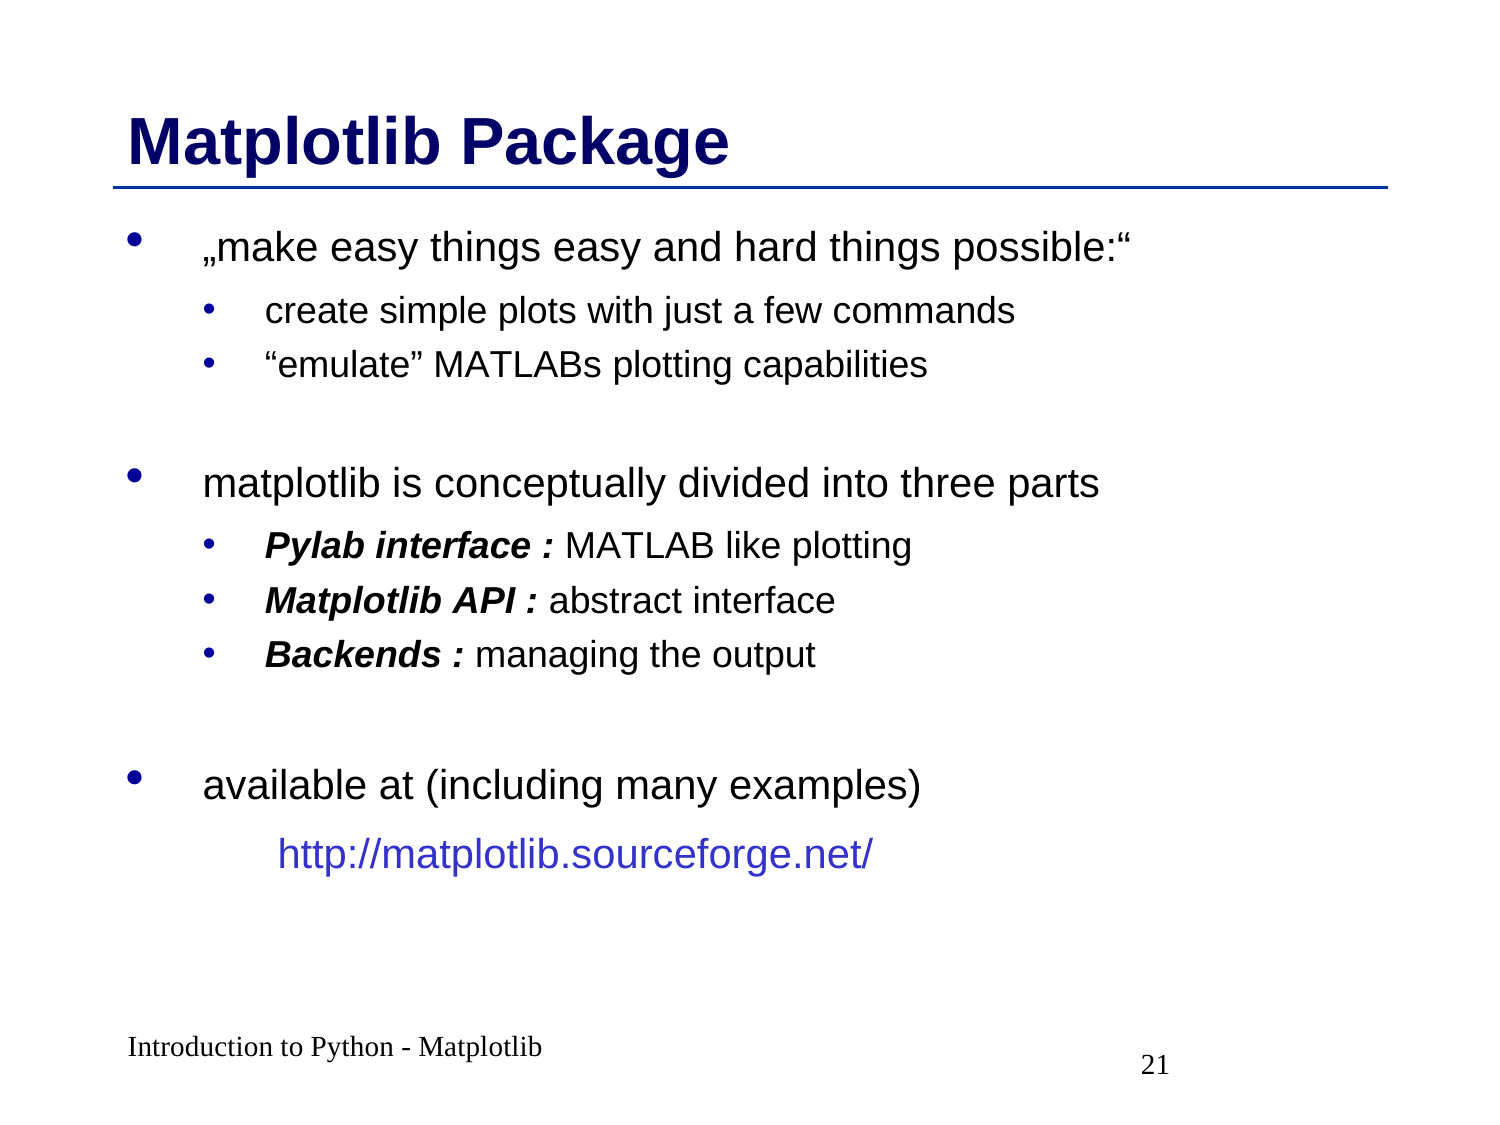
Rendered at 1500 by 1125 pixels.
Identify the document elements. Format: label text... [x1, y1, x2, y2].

list „make easy things easy and hard things possible:“ create simple plots with just a few commands “emulate” MATLABs plotting capabilities matplotlib is conceptually divided into three parts Pylab interface : MATLAB like plotting Matplotlib API : abstract interface Backends : managing the output available at (including many examples) http://matplotlib.sourceforge.net/ [112, 212, 1438, 963]
text_box <number> [1074, 1025, 1388, 1101]
title Matplotlib Package [112, 89, 1388, 186]
text_box Introduction to Python - Matplotlib [112, 1025, 501, 1101]
